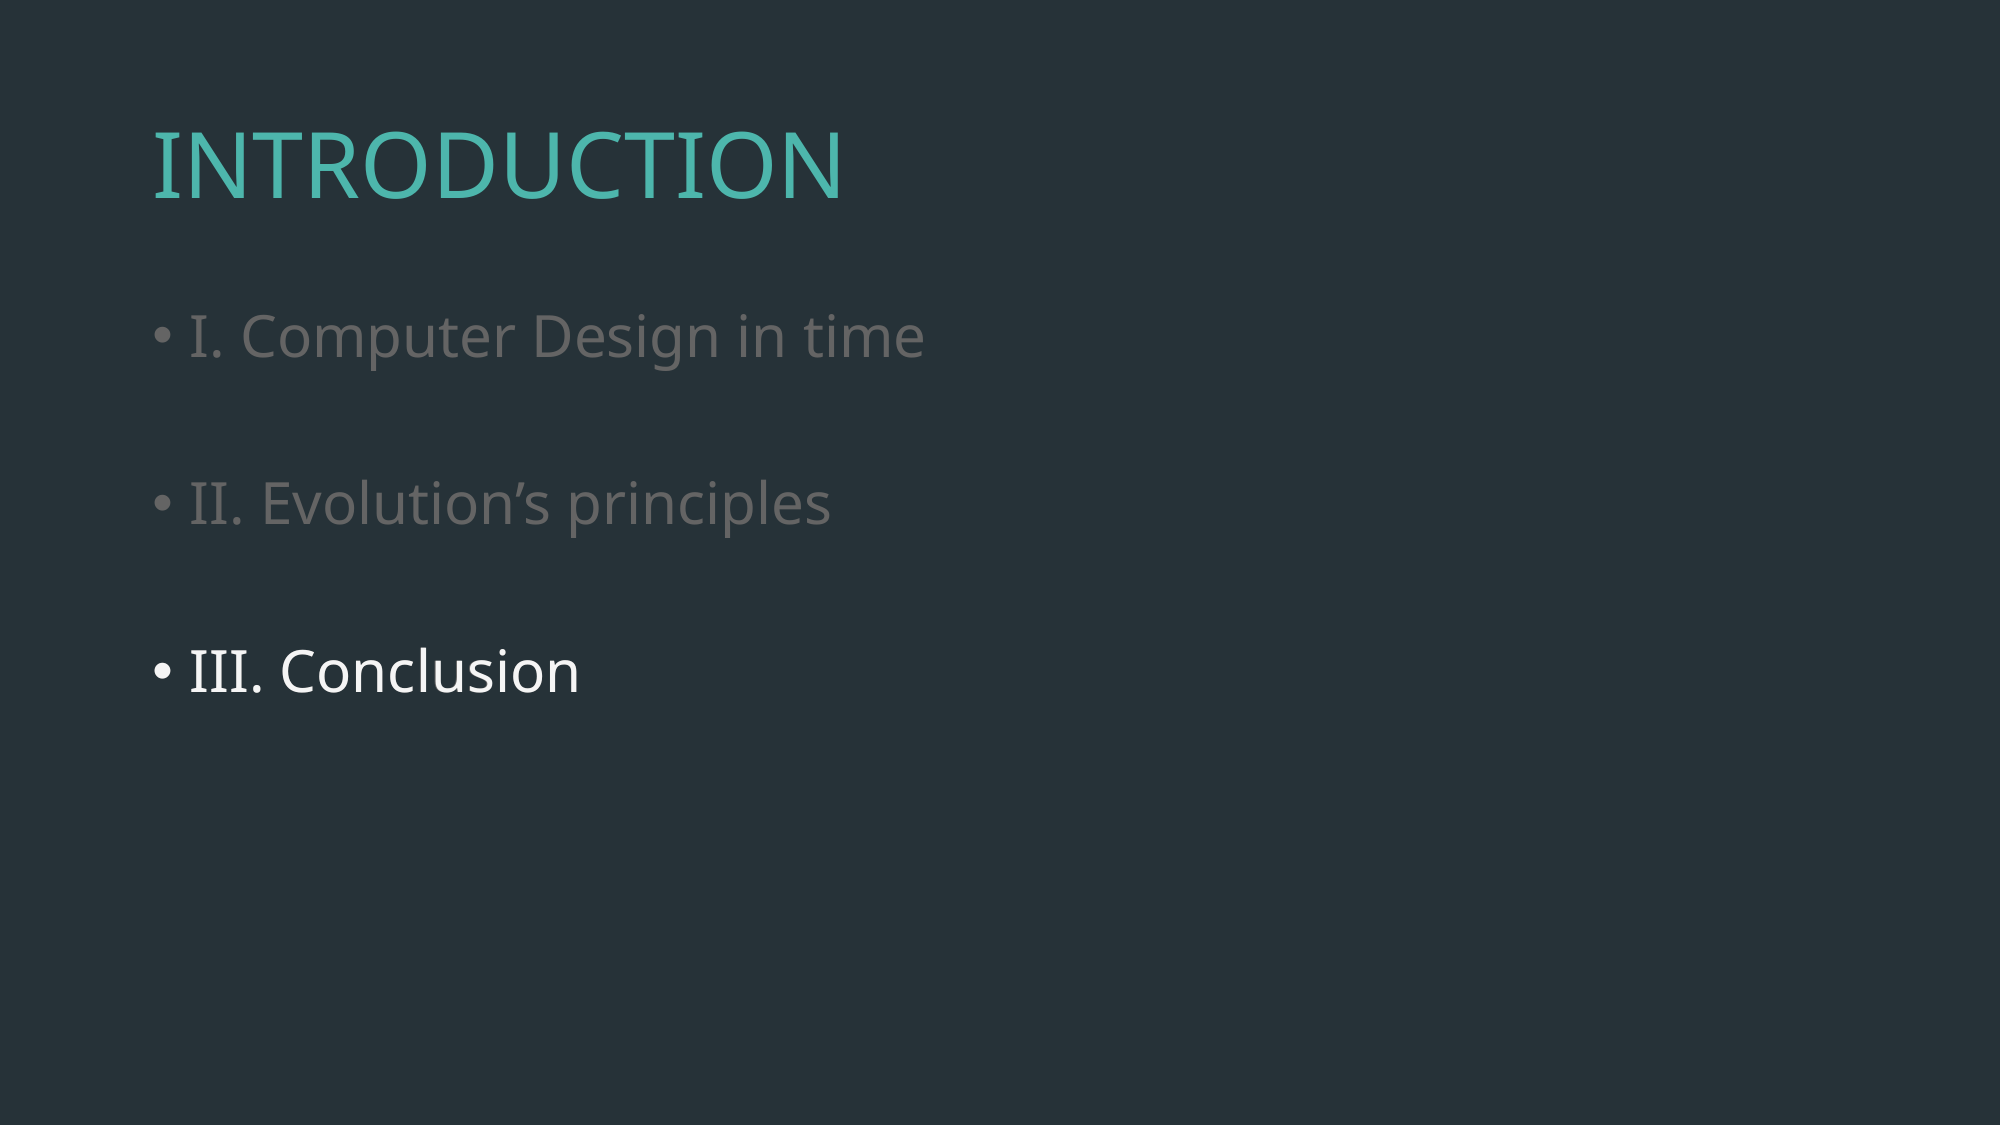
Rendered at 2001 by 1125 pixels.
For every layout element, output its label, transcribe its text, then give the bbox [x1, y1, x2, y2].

title Introduction [137, 59, 1863, 278]
text_box III. Conclusion [137, 635, 1863, 1125]
list I. Computer Design in time II. Evolution’s principles III. Conclusion [137, 299, 1863, 635]
